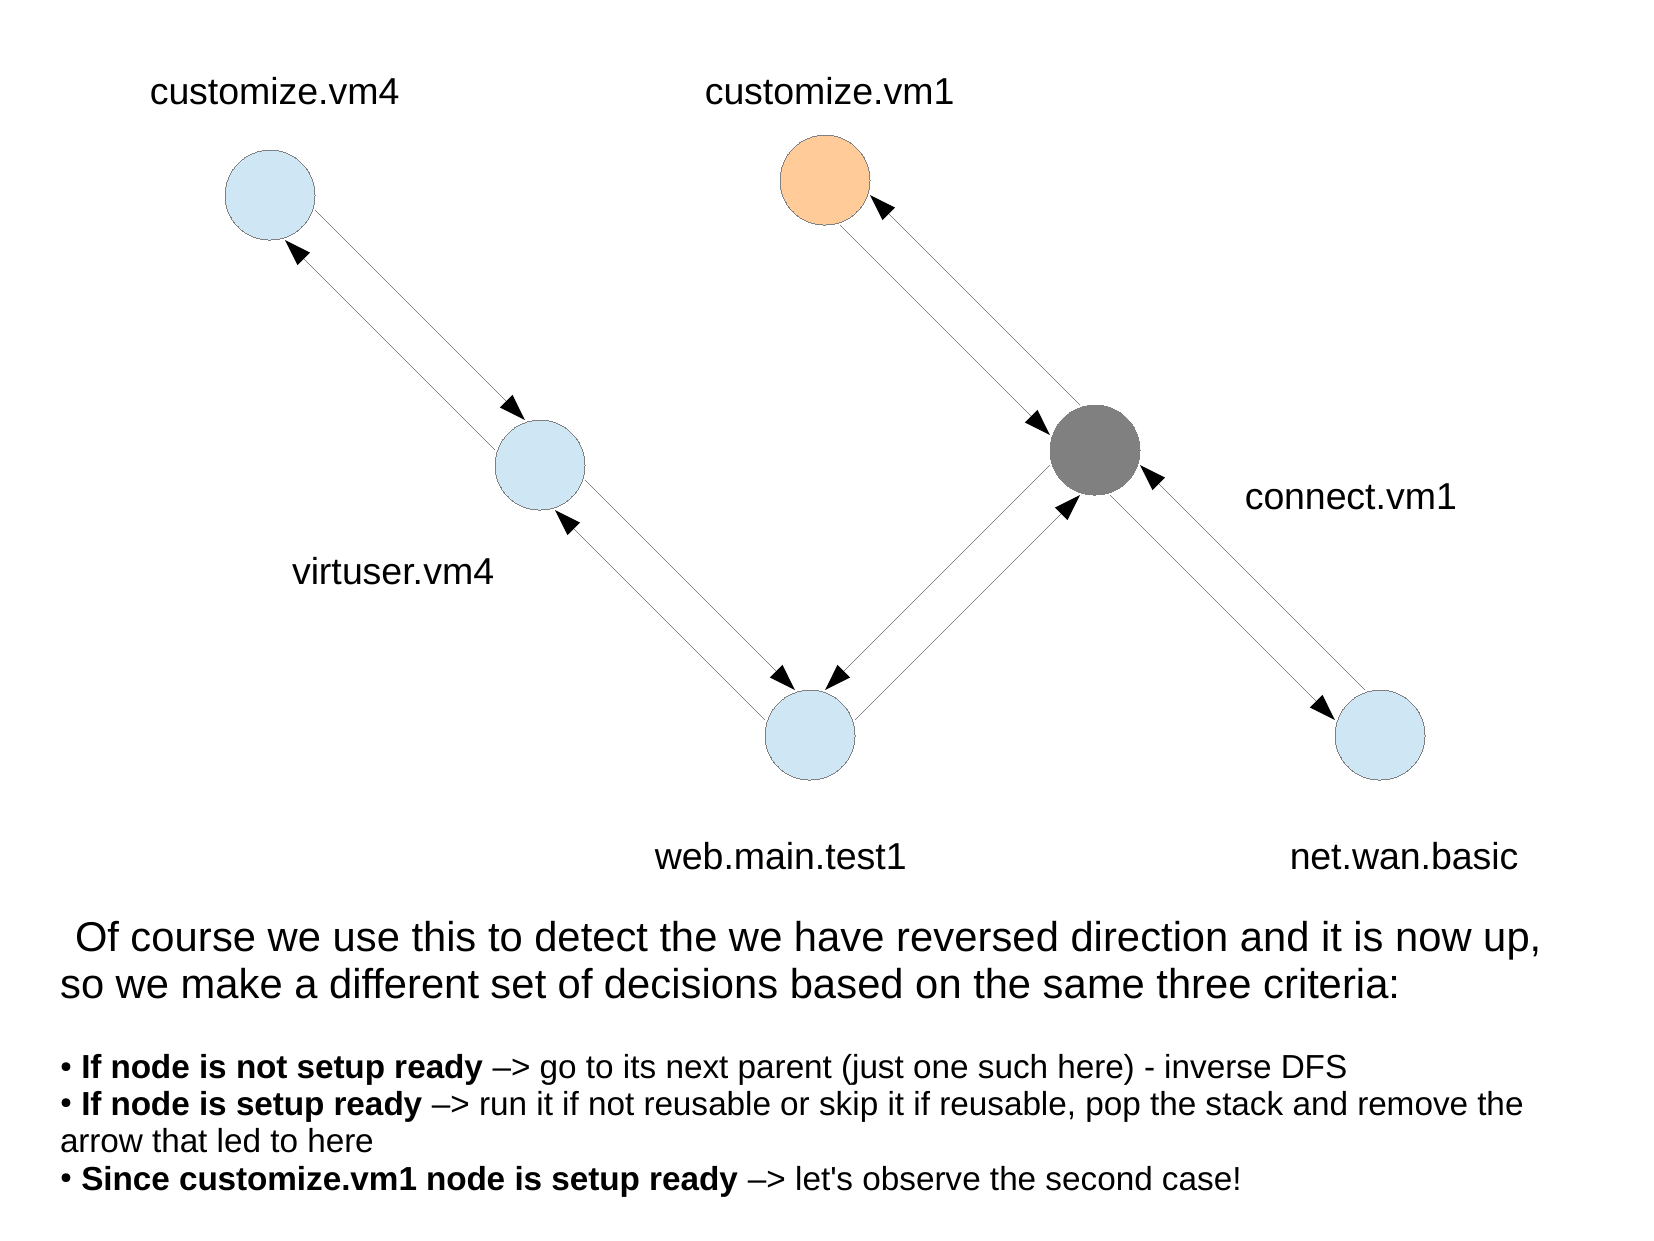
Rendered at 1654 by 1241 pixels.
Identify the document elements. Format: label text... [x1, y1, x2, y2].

text_box [225, 150, 316, 241]
text_box Of course we use this to detect the we have reversed direction and it is now up, so we make a different set of decisions based on the same three criteria: If node is not setup ready –> go to its next parent (just one such here) - inverse DFS If node is setup ready –> run it if not reusable or skip it if reusable, pop the stack and remove the arrow that led to here Since customize.vm1 node is setup ready –> let's observe the second case! [60, 913, 1591, 1197]
text_box [765, 690, 856, 781]
text_box [1335, 690, 1426, 781]
text_box virtuser.vm4 [277, 543, 541, 601]
text_box [495, 420, 586, 511]
text_box [780, 135, 871, 226]
text_box customize.vm1 [690, 63, 1011, 121]
text_box [1050, 405, 1141, 496]
text_box connect.vm1 [1230, 468, 1545, 526]
text_box net.wan.basic [1275, 828, 1580, 886]
text_box web.main.test1 [640, 828, 958, 886]
text_box customize.vm4 [135, 63, 456, 121]
